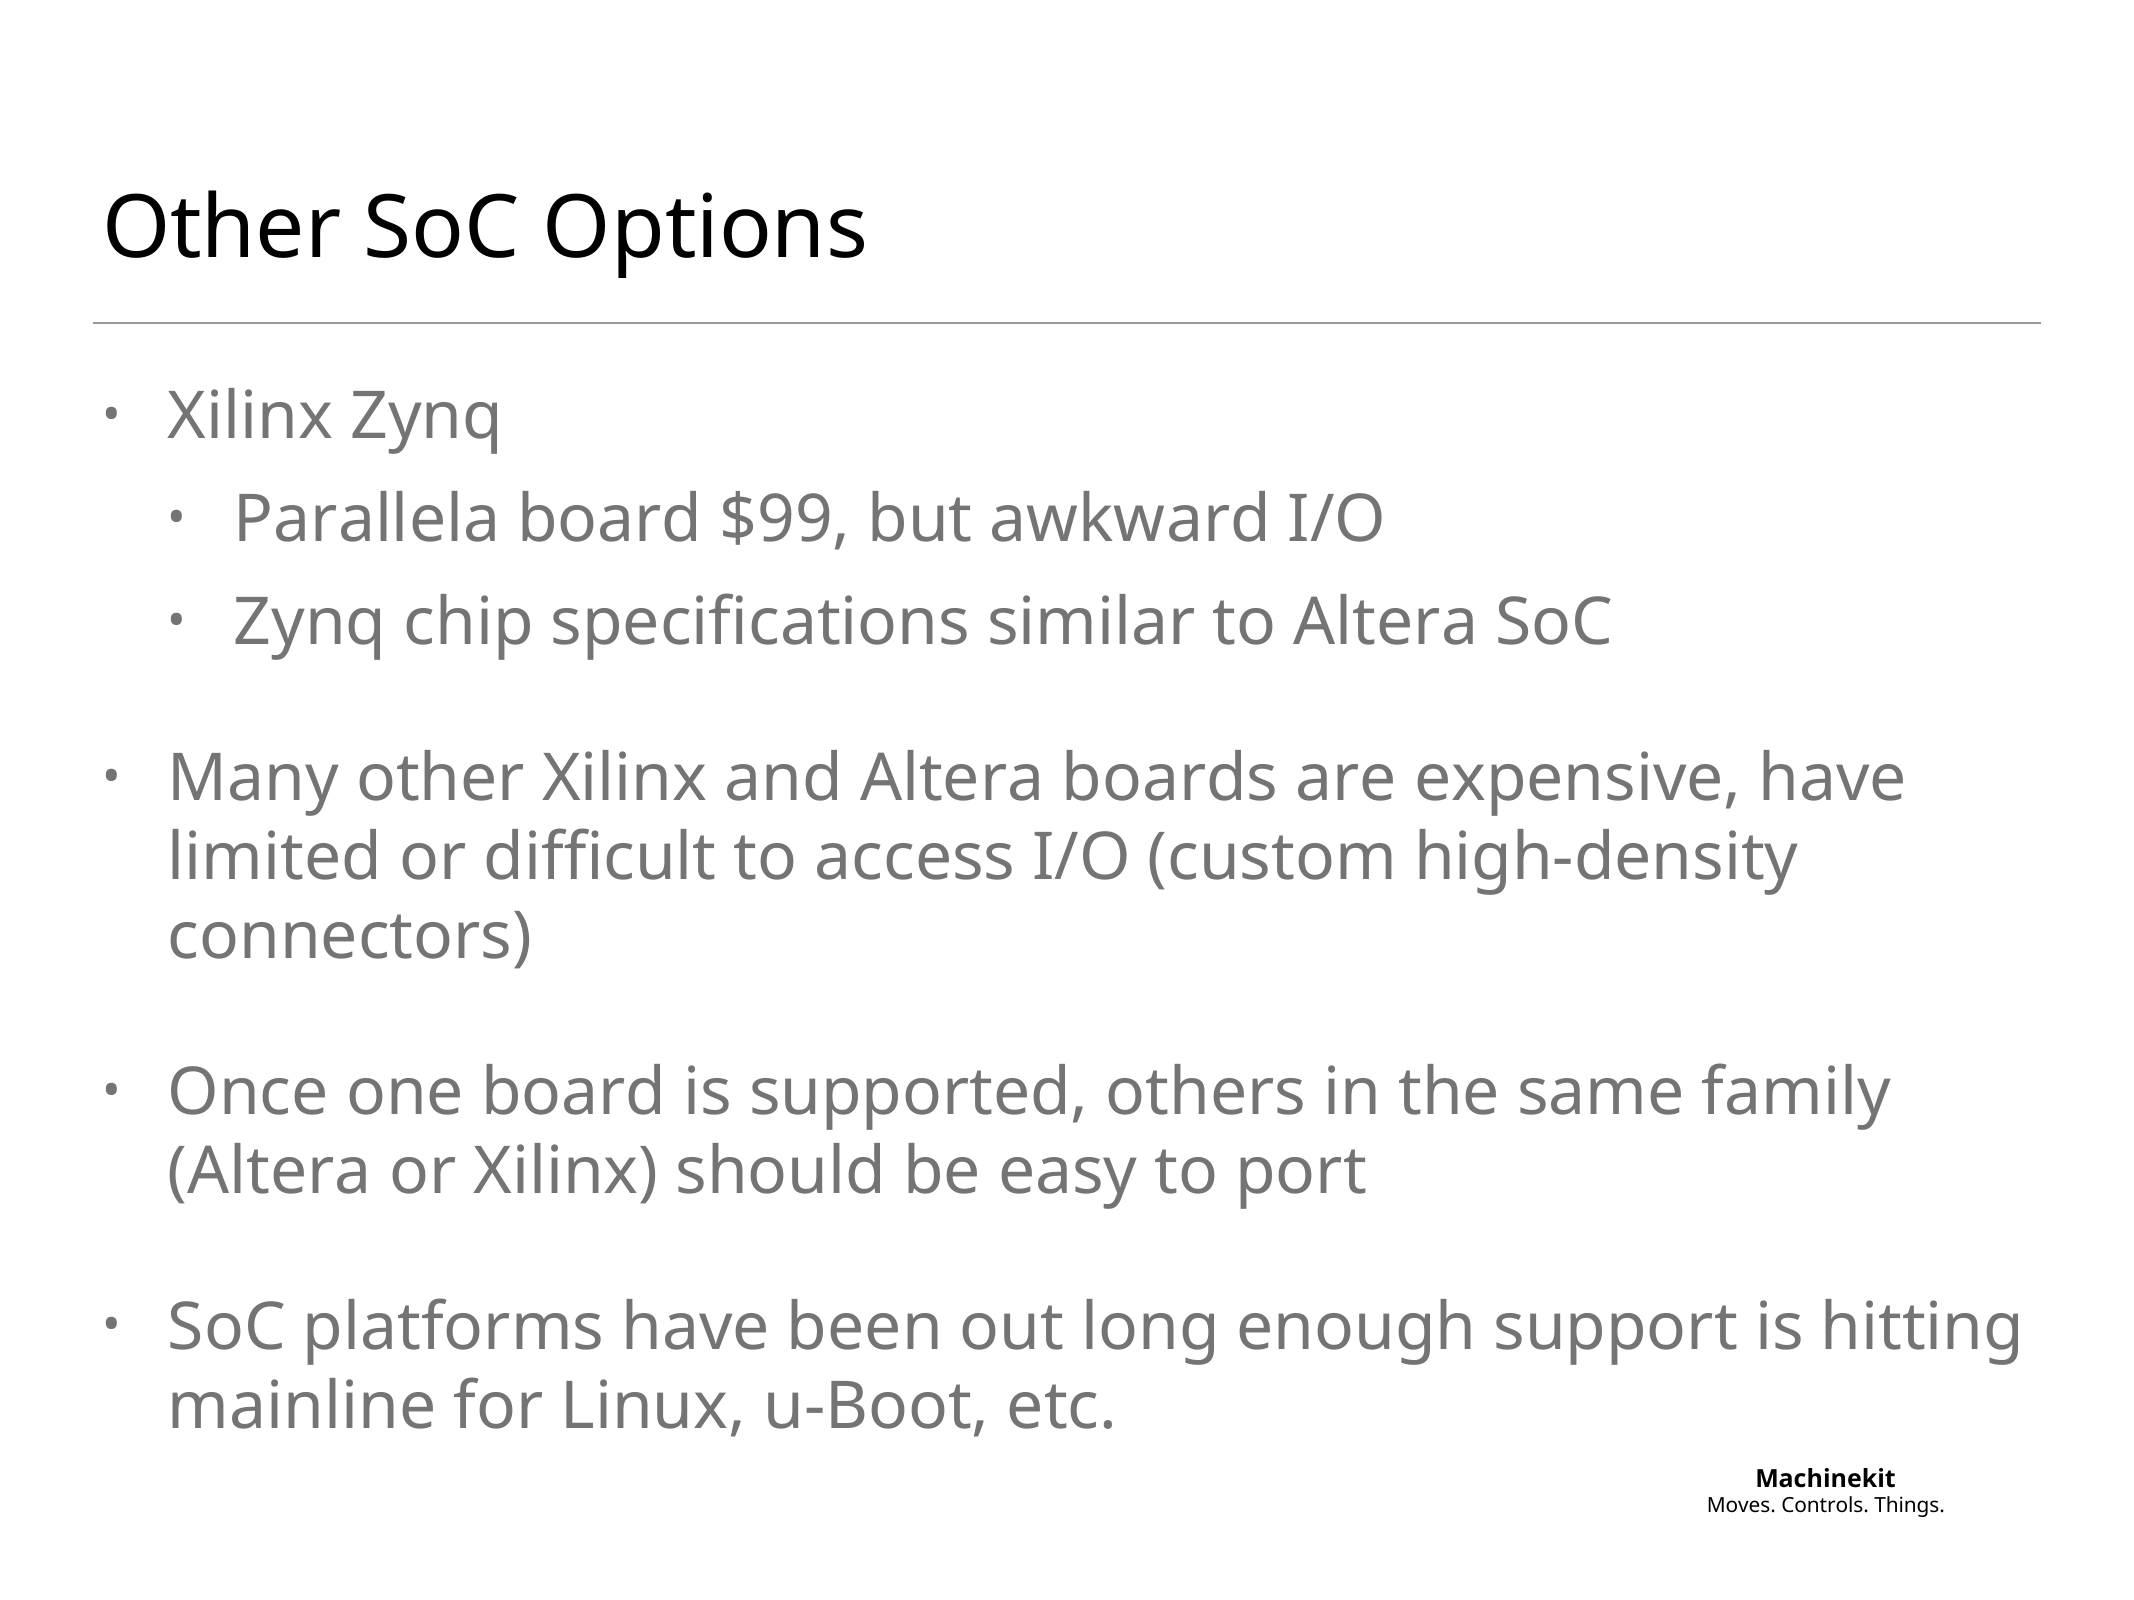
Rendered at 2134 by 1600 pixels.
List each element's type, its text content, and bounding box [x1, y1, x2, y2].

list Xilinx Zynq Parallela board $99, but awkward I/O Zynq chip specifications similar to Altera SoC Many other Xilinx and Altera boards are expensive, have limited or difficult to access I/O (custom high-density connectors) Once one board is supported, others in the same family (Altera or Xilinx) should be easy to port SoC platforms have been out long enough support is hitting mainline for Linux, u-Boot, etc. [93, 364, 2040, 1459]
title Other SoC Options [93, 54, 2040, 284]
